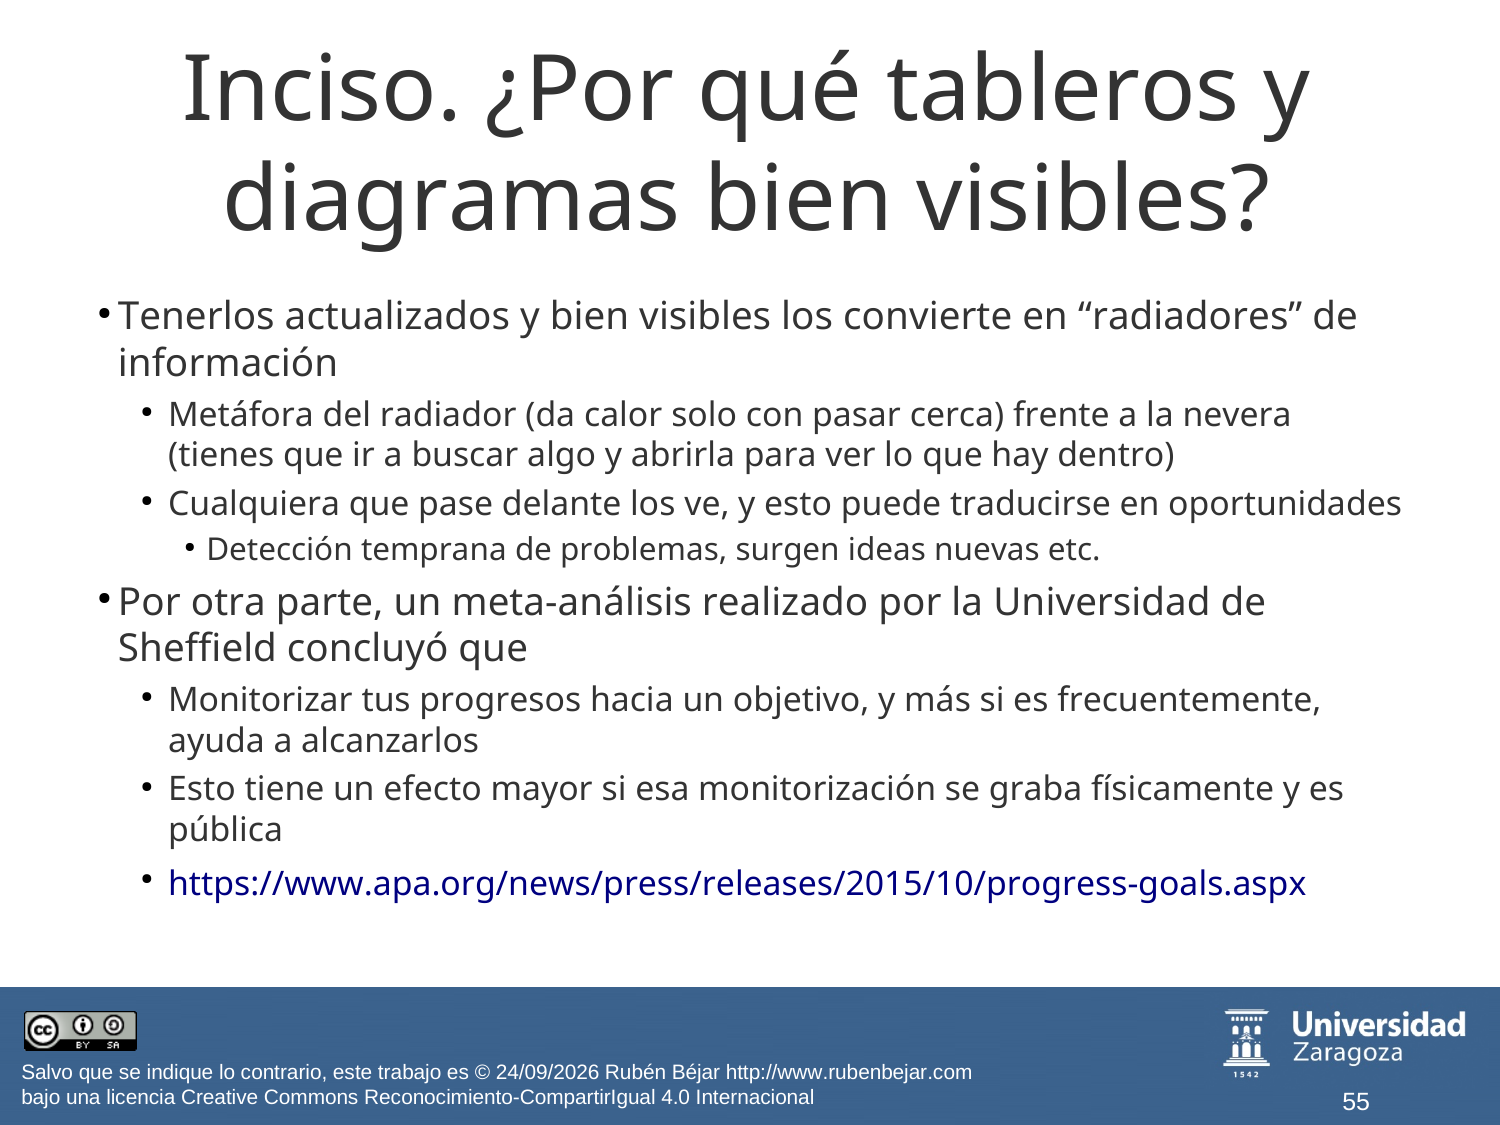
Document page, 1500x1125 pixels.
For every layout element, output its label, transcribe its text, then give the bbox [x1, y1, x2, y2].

picture [0, 987, 1500, 1125]
list Tenerlos actualizados y bien visibles los convierte en “radiadores” de información Metáfora del radiador (da calor solo con pasar cerca) frente a la nevera (tienes que ir a buscar algo y abrirla para ver lo que hay dentro) Cualquiera que pase delante los ve, y esto puede traducirse en oportunidades Detección temprana de problemas, surgen ideas nuevas etc. Por otra parte, un meta-análisis realizado por la Universidad de Sheffield concluyó que Monitorizar tus progresos hacia un objetivo, y más si es frecuentemente, ayuda a alcanzarlos Esto tiene un efecto mayor si esa monitorización se graba físicamente y es pública https://www.apa.org/news/press/releases/2015/10/progress-goals.aspx [82, 283, 1418, 957]
title Inciso. ¿Por qué tableros y diagramas bien visibles? [74, 21, 1420, 257]
